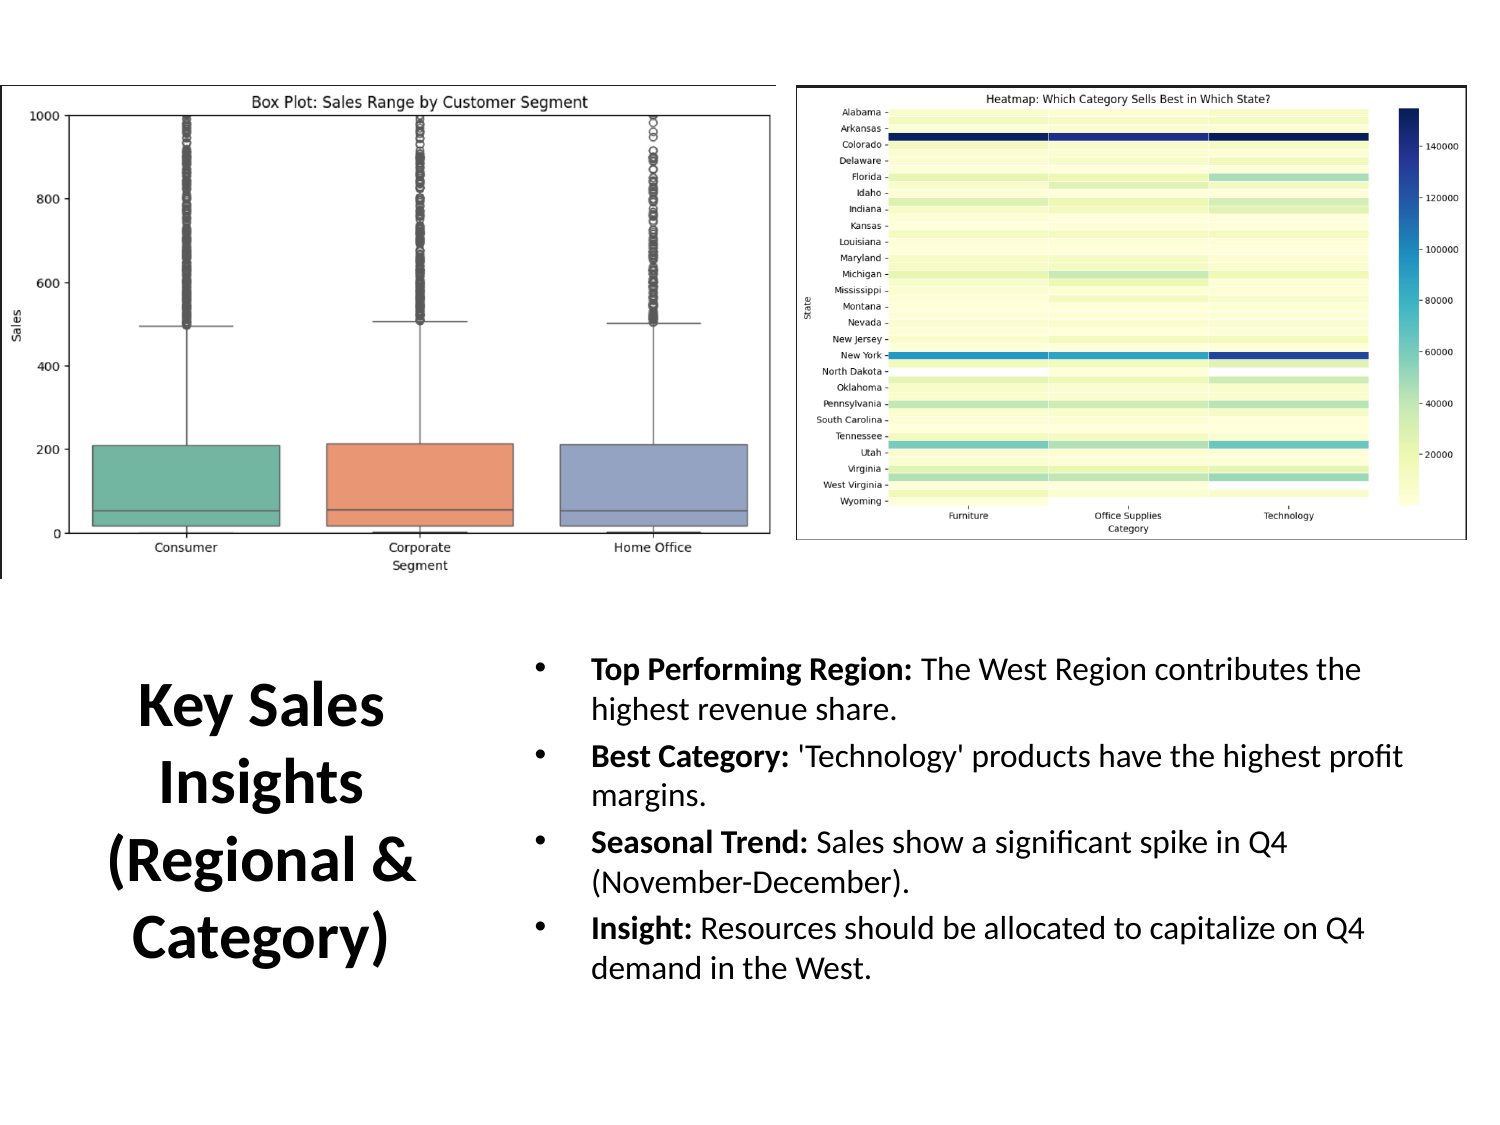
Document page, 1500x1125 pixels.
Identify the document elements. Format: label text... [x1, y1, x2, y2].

picture [0, 85, 776, 579]
title Key Sales Insights (Regional & Category) [59, 615, 464, 1018]
list Top Performing Region: The West Region contributes the highest revenue share. Best Category: 'Technology' products have the highest profit margins. Seasonal Trend: Sales show a significant spike in Q4 (November-December). Insight: Resources should be allocated to capitalize on Q4 demand in the West. [519, 615, 1441, 1018]
picture [796, 85, 1467, 540]
